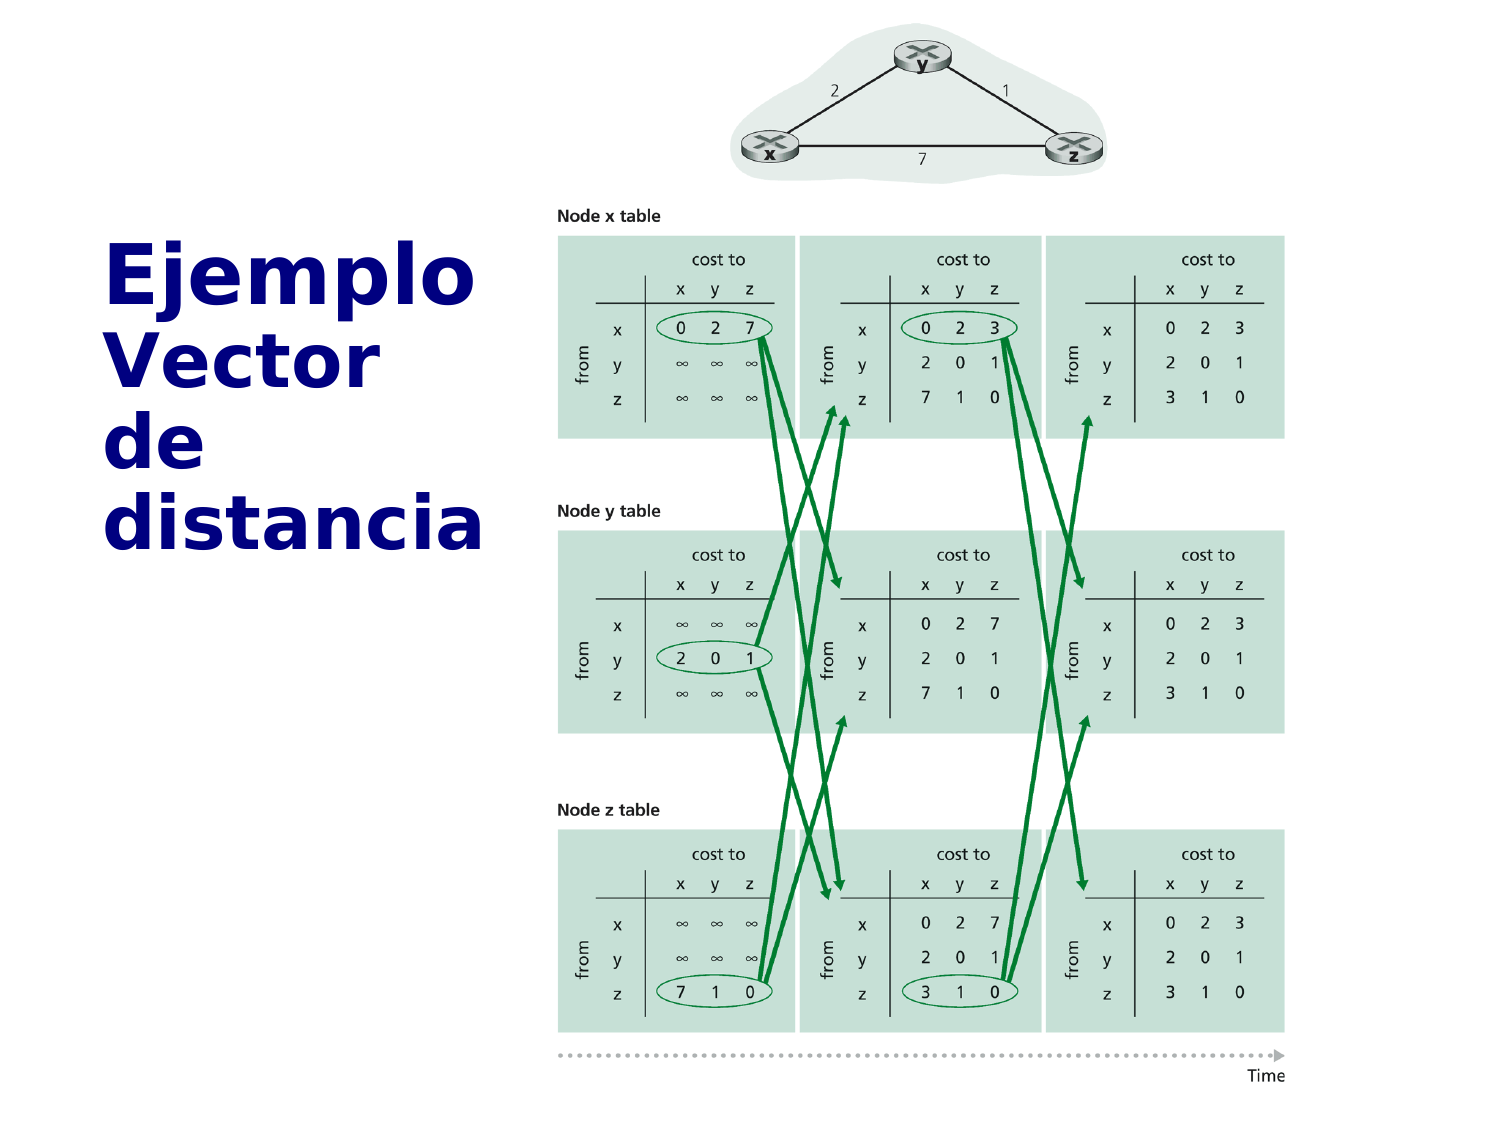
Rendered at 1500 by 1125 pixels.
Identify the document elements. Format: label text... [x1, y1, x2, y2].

picture [557, 23, 1285, 1098]
title EjemploVector de distancia [87, 37, 509, 761]
